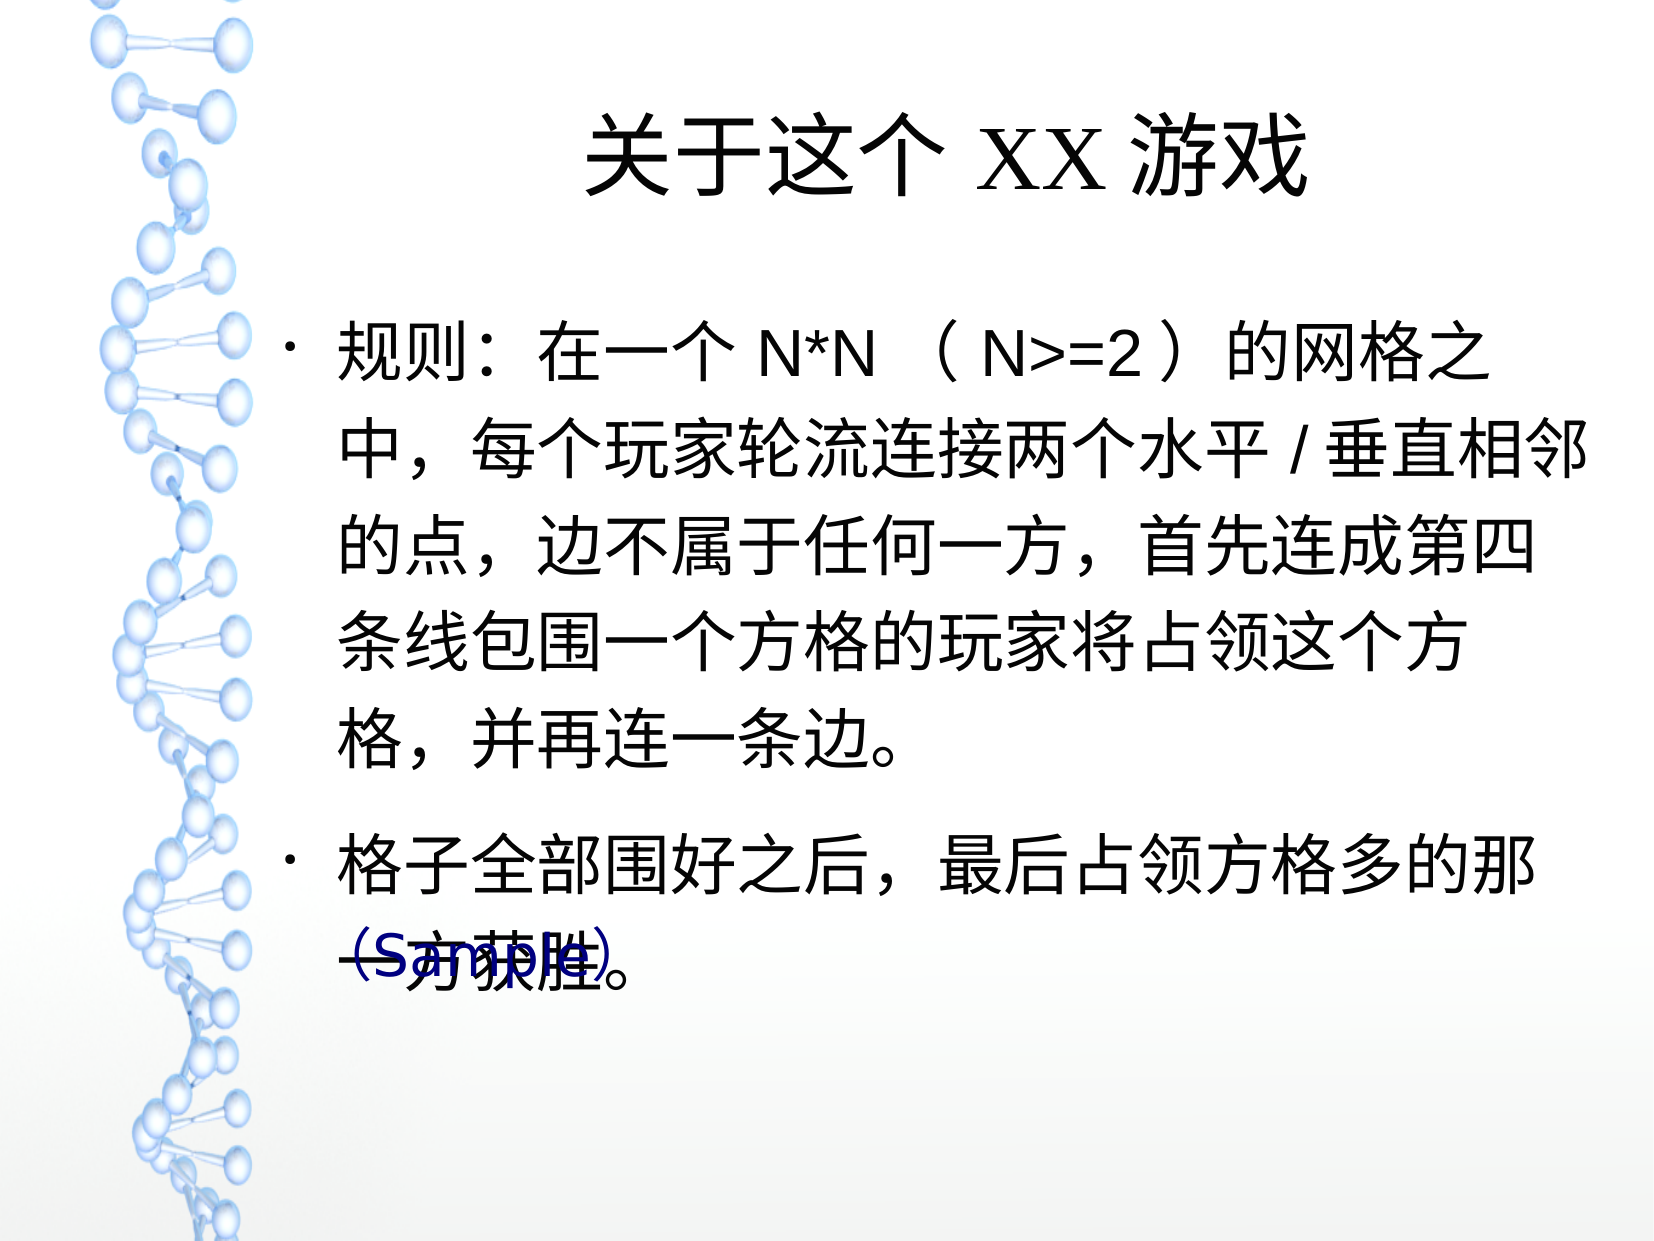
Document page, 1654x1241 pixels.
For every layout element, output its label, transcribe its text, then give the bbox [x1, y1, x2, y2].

title 关于这个XX游戏 [265, 47, 1595, 252]
text_box （Sample） [300, 915, 1233, 998]
list 规则：在一个N*N（N>=2）的网格之中，每个玩家轮流连接两个水平/垂直相邻的点，边不属于任何一方，首先连成第四条线包围一个方格的玩家将占领这个方格，并再连一条边。 格子全部围好之后，最后占领方格多的那一方获胜。 [265, 299, 1595, 1019]
picture [0, 0, 1654, 1241]
